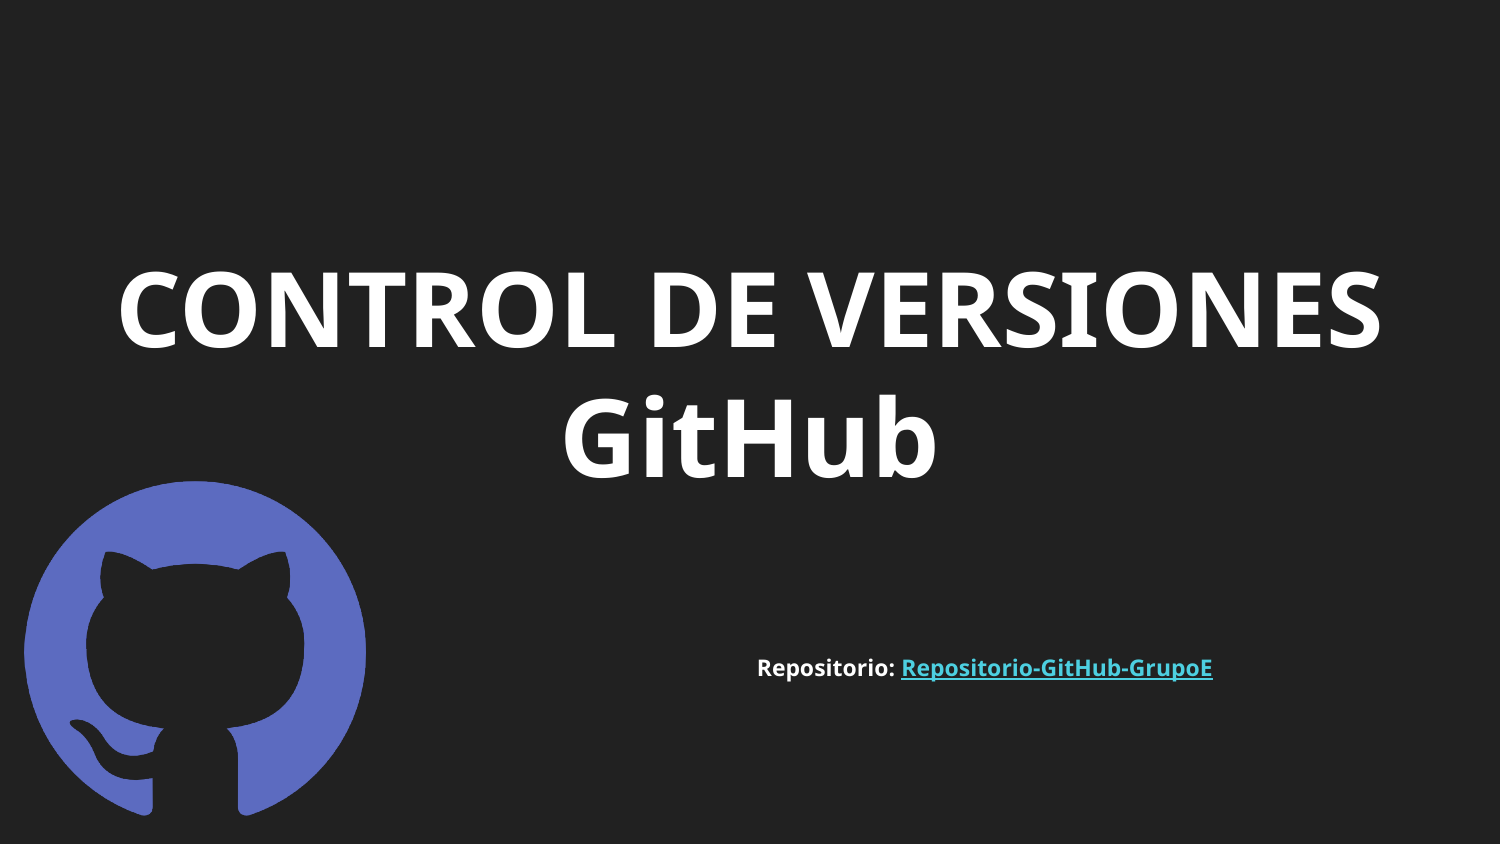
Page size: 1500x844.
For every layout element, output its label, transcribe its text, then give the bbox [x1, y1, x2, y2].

title CONTROL DE VERSIONES GitHub [51, 85, 1449, 514]
text_box Repositorio: Repositorio-GitHub-GrupoE [705, 637, 1265, 700]
picture [24, 477, 366, 819]
